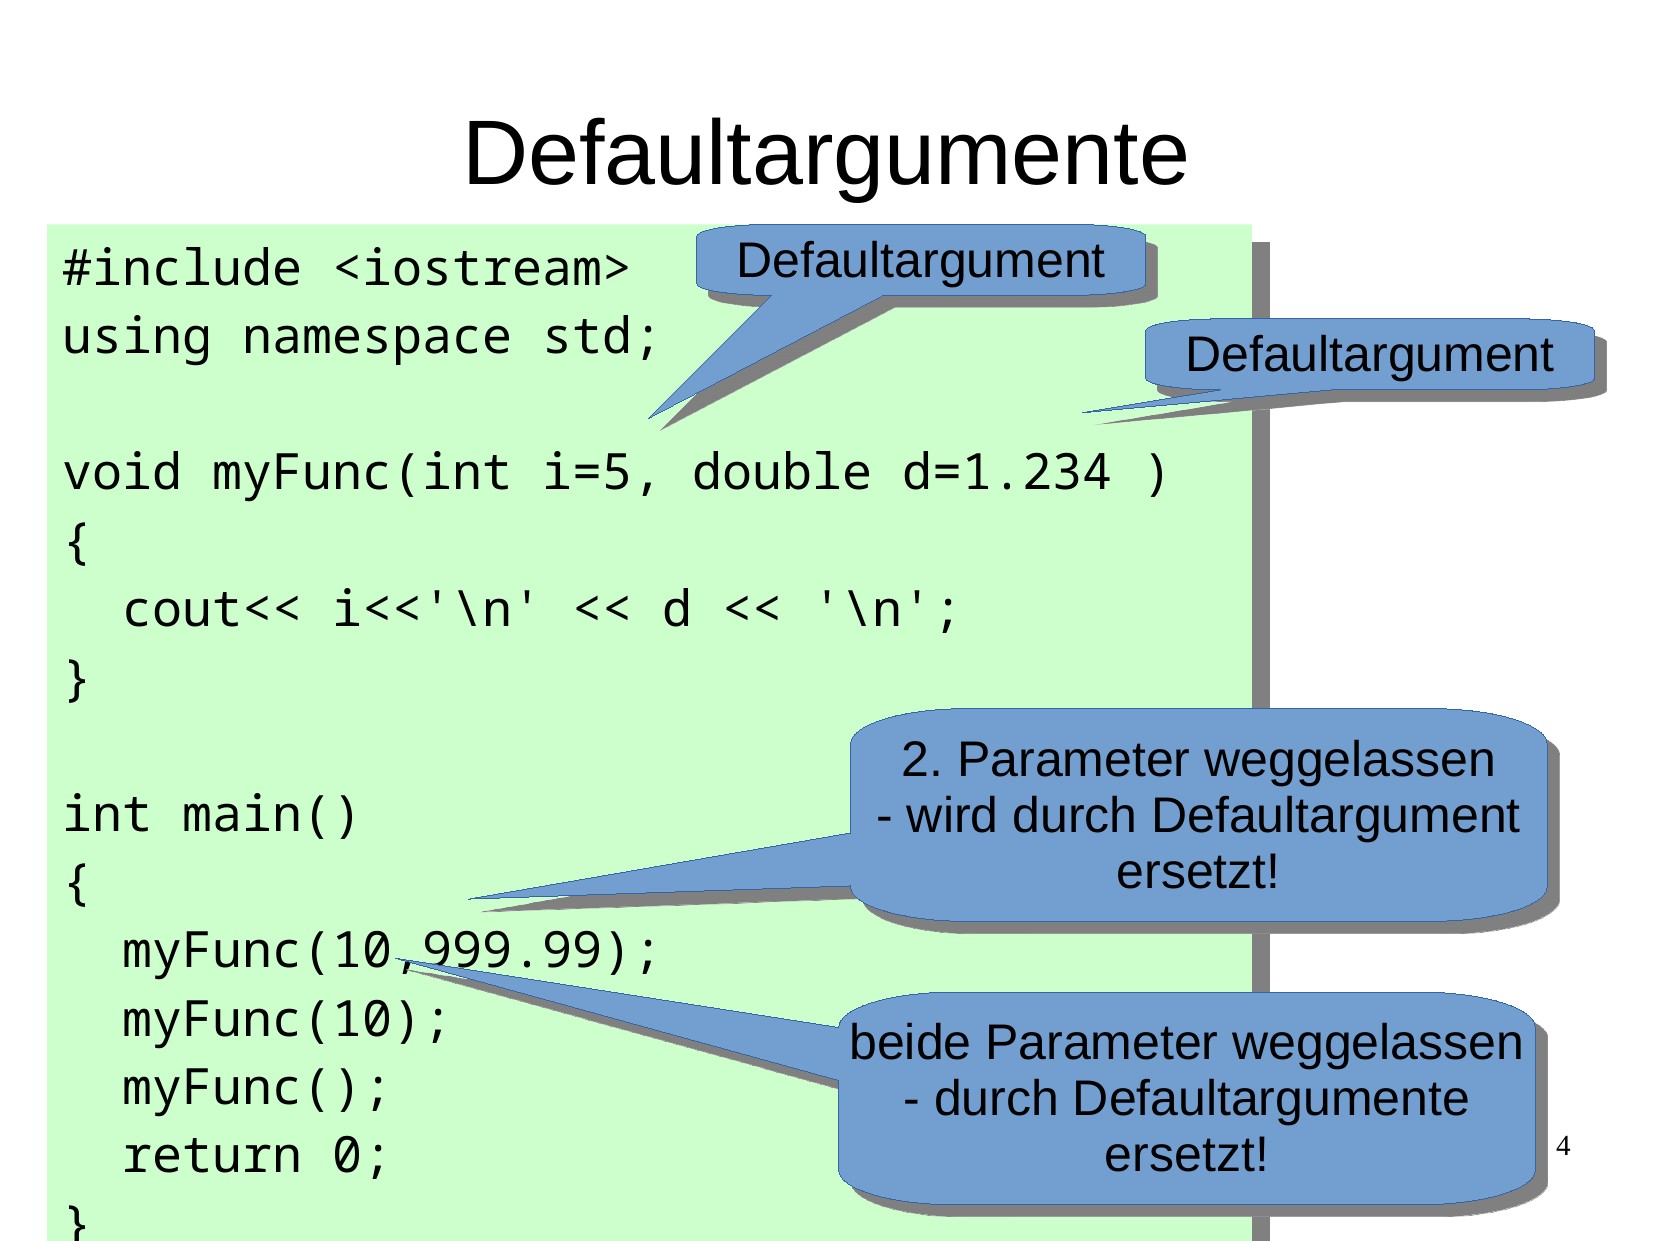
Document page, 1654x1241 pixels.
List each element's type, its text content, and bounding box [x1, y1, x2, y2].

text_box Defaultargument [1082, 318, 1595, 413]
title Defaultargumente [82, 49, 1571, 257]
text_box Defaultargument [648, 224, 1146, 419]
text_box 2. Parameter weggelassen - wird durch Defaultargument ersetzt! [468, 708, 1548, 922]
text_box beide Parameter weggelassen - durch Defaultargumente ersetzt! [395, 958, 1536, 1205]
text_box #include <iostream> using namespace std; void myFunc(int i=5, double d=1.234 ) { cout<< i<<'\n' << d << '\n'; } int main() { myFunc(10,999.99); myFunc(10); myFunc(); return 0; } [47, 224, 1252, 1182]
